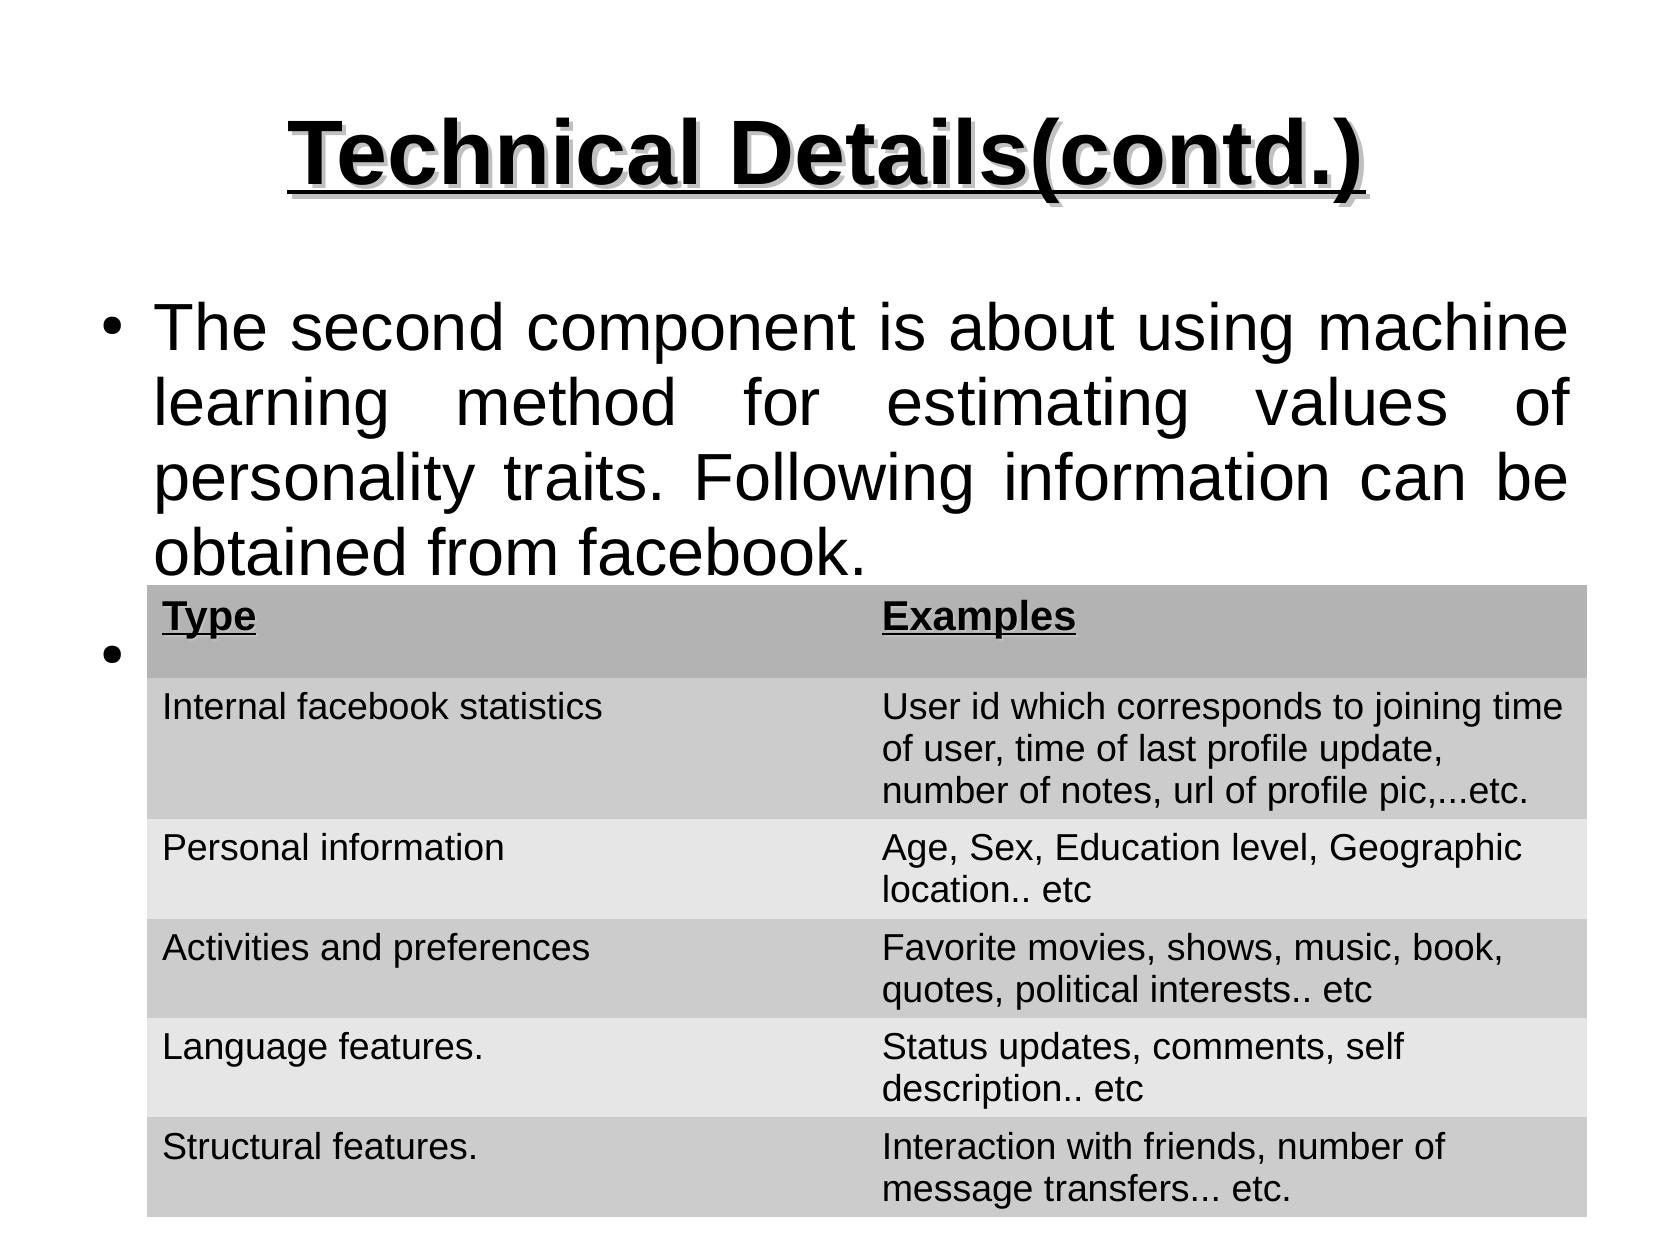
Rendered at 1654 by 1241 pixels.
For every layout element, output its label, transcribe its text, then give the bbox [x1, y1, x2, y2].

table_cell Personal information [147, 819, 867, 919]
table_cell Interaction with friends, number of message transfers... etc. [867, 1117, 1587, 1217]
table_header Examples [867, 585, 1587, 678]
table_cell Favorite movies, shows, music, book, quotes, political interests.. etc [867, 919, 1587, 1018]
table_cell Age, Sex, Education level, Geographic location.. etc [867, 819, 1587, 919]
table_cell Structural features. [147, 1117, 867, 1217]
table_cell Language features. [147, 1018, 867, 1117]
table_cell User id which corresponds to joining time of user, time of last profile update, number of notes, url of profile pic,...etc. [867, 678, 1587, 819]
table_cell Activities and preferences [147, 919, 867, 1018]
list The second component is about using machine learning method for estimating values of personality traits. Following information can be obtained from facebook. [82, 290, 1571, 1010]
table_cell Status updates, comments, self description.. etc [867, 1018, 1587, 1117]
title Technical Details(contd.) [82, 49, 1571, 257]
table_cell Internal facebook statistics [147, 678, 867, 819]
table_header Type [147, 585, 867, 678]
